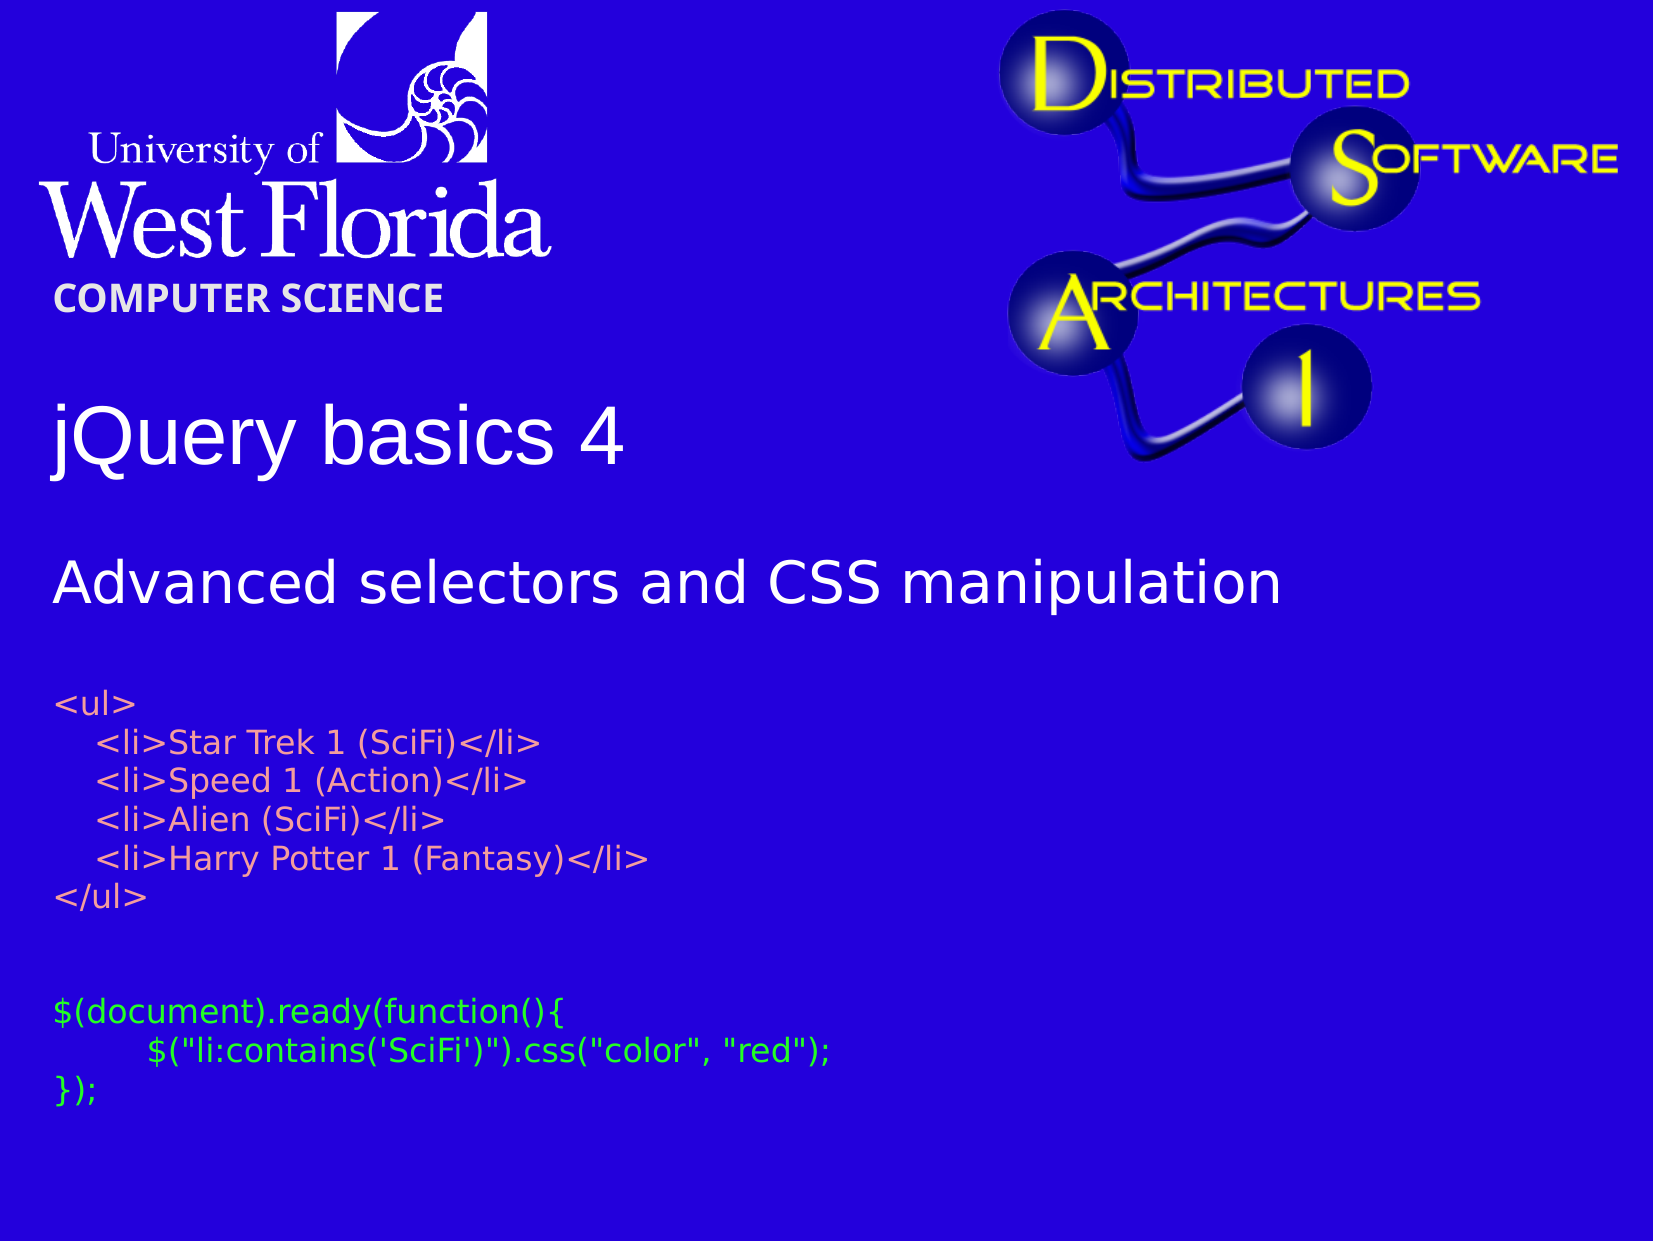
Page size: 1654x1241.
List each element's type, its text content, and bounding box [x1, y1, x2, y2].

text_box jQuery basics 4 Advanced selectors and CSS manipulation <ul> <li>Star Trek 1 (SciFi)</li> <li>Speed 1 (Action)</li> <li>Alien (SciFi)</li> <li>Harry Potter 1 (Fantasy)</li> </ul> $(document).ready(function(){ $("li:contains('SciFi')").css("color", "red"); }); [37, 381, 1576, 1155]
picture [910, 0, 1653, 506]
picture [37, 0, 559, 262]
text_box COMPUTER SCIENCE [37, 262, 563, 325]
